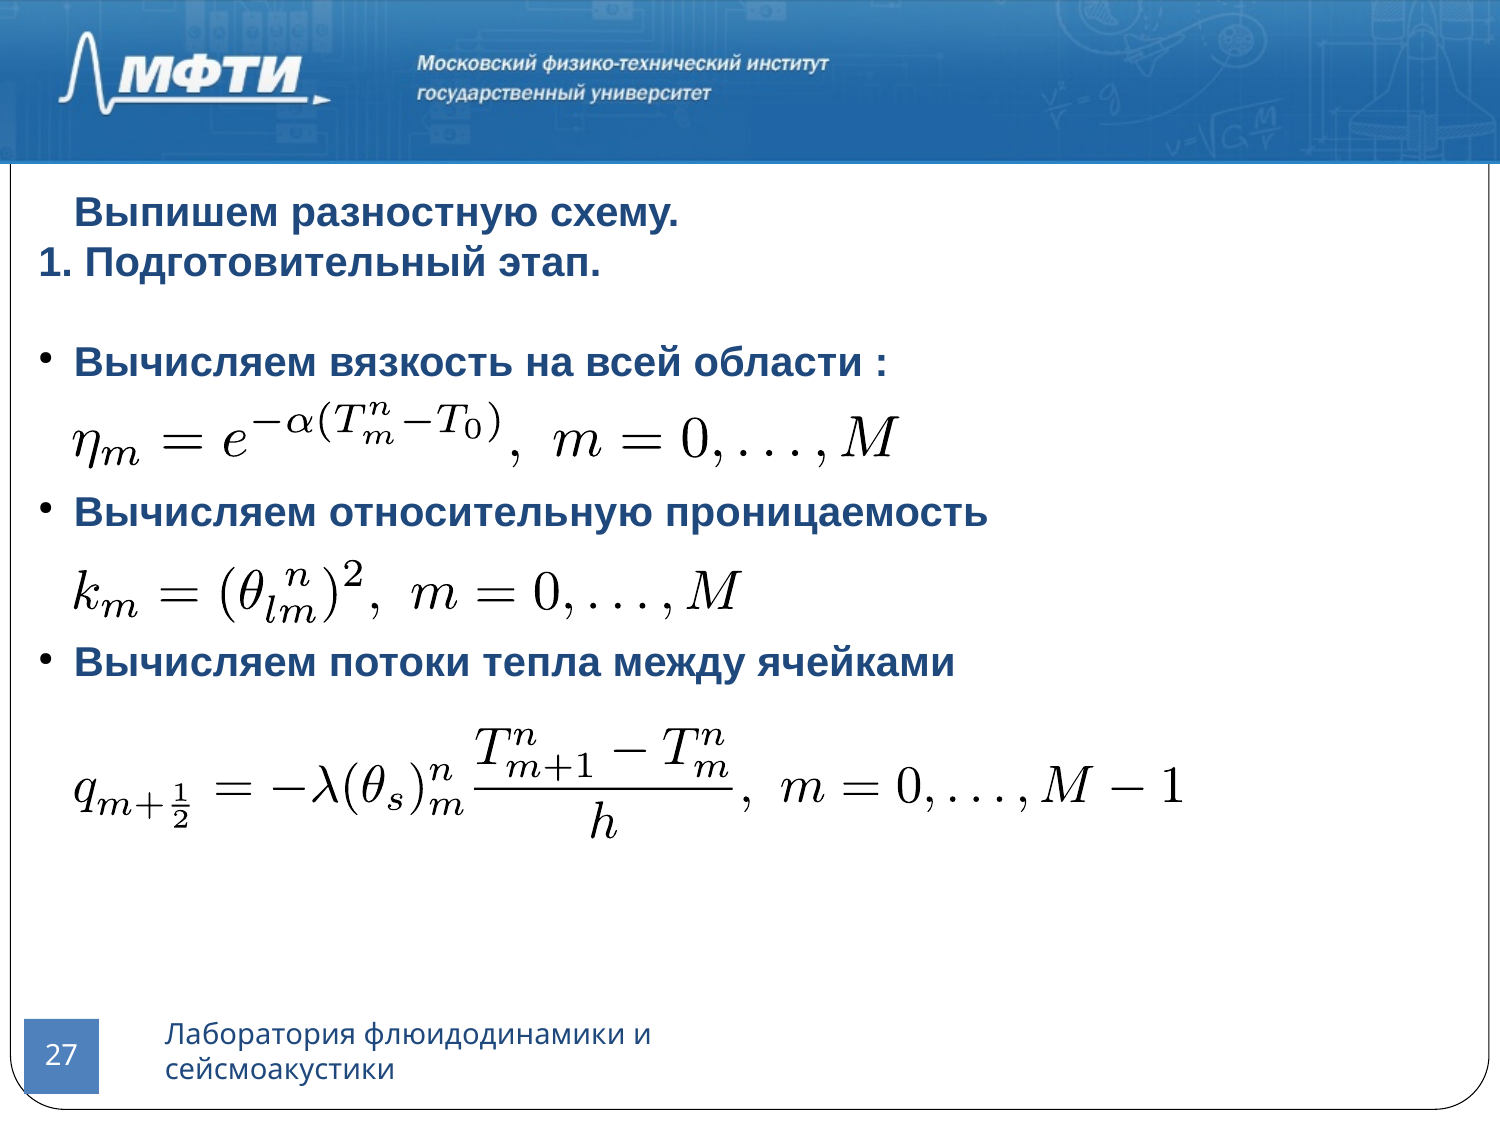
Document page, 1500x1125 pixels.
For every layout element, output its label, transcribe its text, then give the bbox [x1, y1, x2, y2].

picture [0, 0, 1500, 164]
text_box [70, 401, 902, 469]
text_box Лаборатория флюидодинамики и сейсмоакустики [150, 1012, 880, 1088]
text_box [72, 728, 1186, 839]
text_box [70, 559, 745, 624]
text_box <номер> [24, 1018, 99, 1094]
text_box Выпишем разностную схему. 1. Подготовительный этап. Вычисляем вязкость на всей области : Вычисляем относительную проницаемость Вычисляем потоки тепла между ячейками [23, 177, 1441, 1040]
